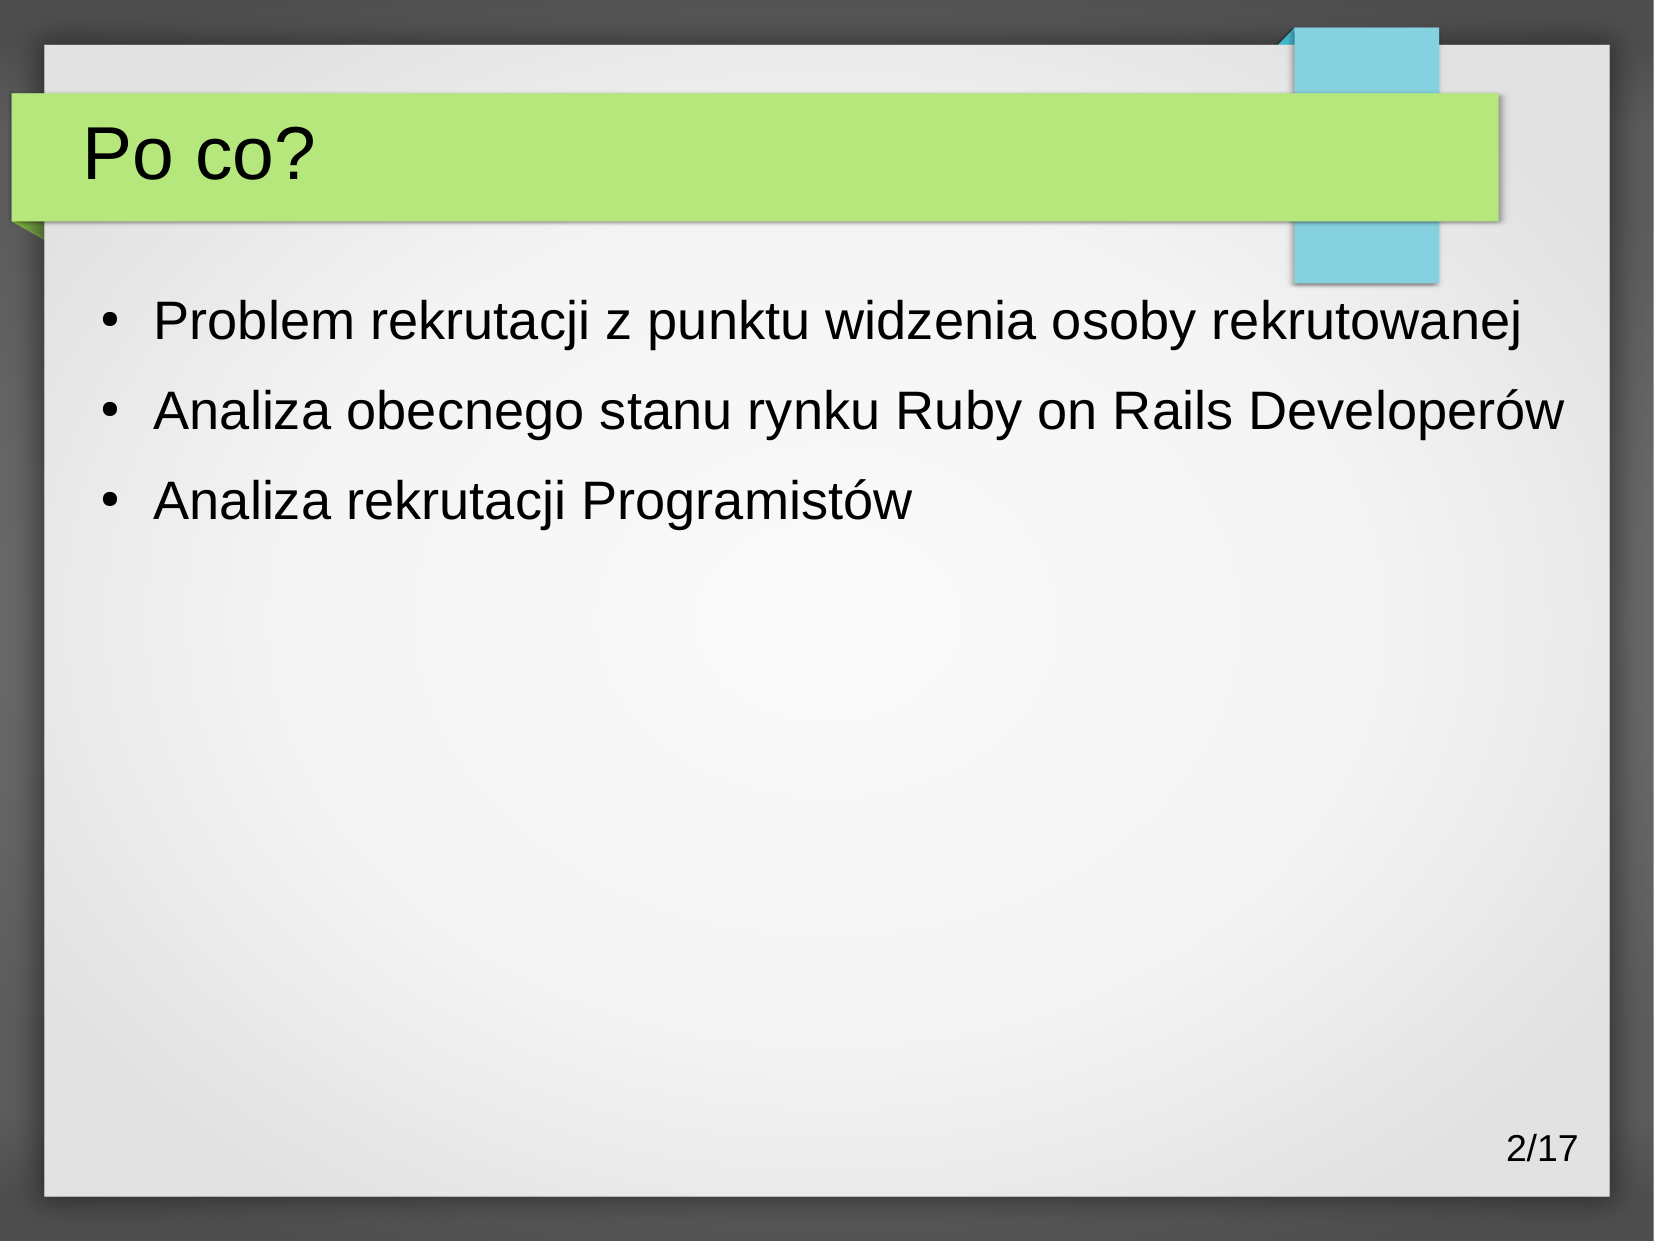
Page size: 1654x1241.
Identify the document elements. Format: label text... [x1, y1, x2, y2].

title Po co? [82, 94, 1264, 213]
list Problem rekrutacji z punktu widzenia osoby rekrutowanej Analiza obecnego stanu rynku Ruby on Rails Developerów Analiza rekrutacji Programistów [82, 290, 1571, 1010]
picture [0, 0, 1654, 1241]
text_box <numer>/17 [1491, 1119, 1654, 1191]
